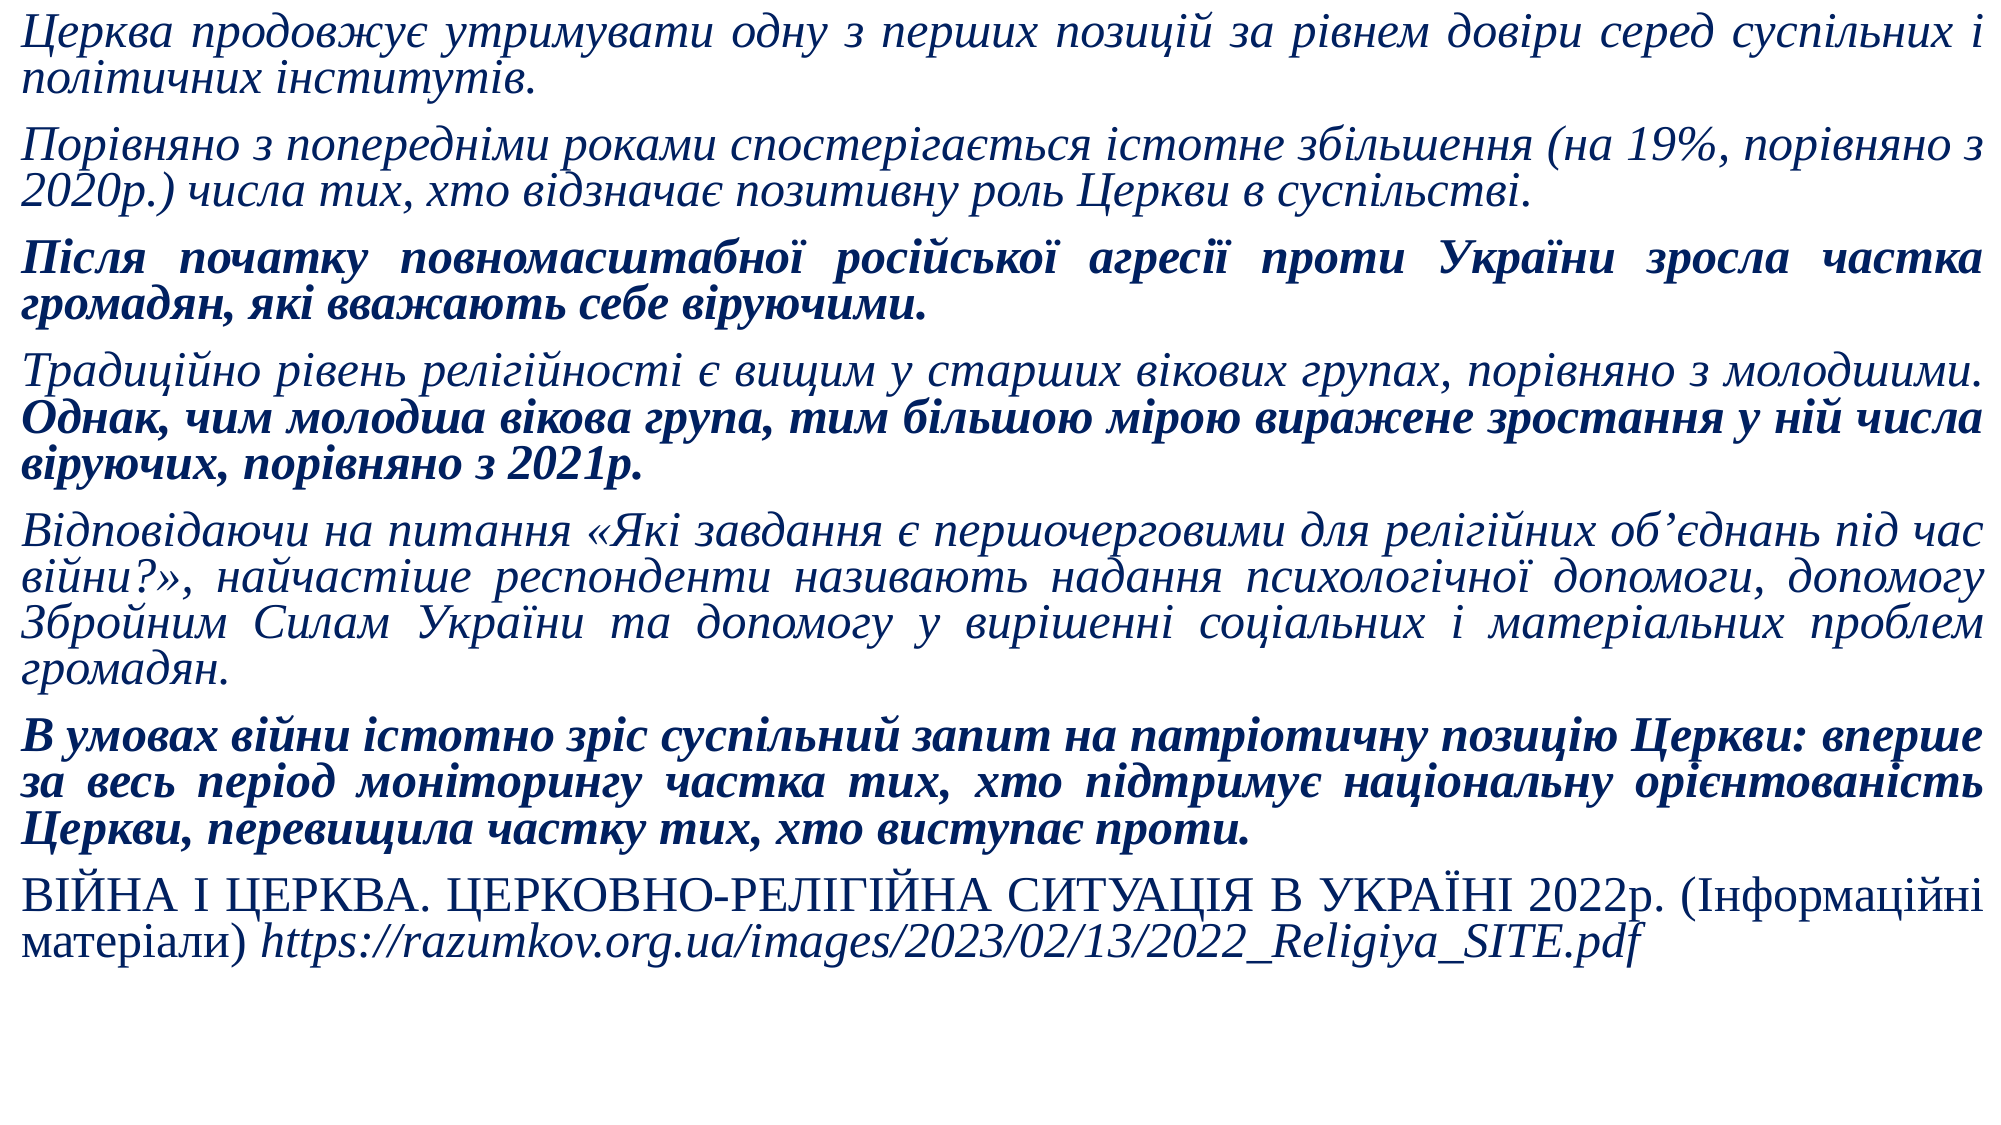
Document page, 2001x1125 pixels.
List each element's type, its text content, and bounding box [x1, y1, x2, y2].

list Церква продовжує утримувати одну з перших позицій за рівнем довіри серед суспільних і політичних інститутів. Порівняно з попередніми роками спостерігається істотне збільшення (на 19%, порівняно з 2020р.) числа тих, хто відзначає позитивну роль Церкви в суспільстві. Після початку повномасштабної російської агресії проти України зросла частка громадян, які вважають себе віруючими. Традиційно рівень релігійності є вищим у старших вікових групах, порівняно з молодшими. Однак, чим молодша вікова група, тим більшою мірою виражене зростання у ній числа віруючих, порівняно з 2021р. Відповідаючи на питання «Які завдання є першочерговими для релігійних об’єднань під час війни?», найчастіше респонденти називають надання психологічної допомоги, допомогу Збройним Силам України та допомогу у вирішенні соціальних і матеріальних проблем громадян. В умовах війни істотно зріс суспільний запит на патріотичну позицію Церкви: вперше за весь період моніторингу частка тих, хто підтримує національну орієнтованість Церкви, перевищила частку тих, хто виступає проти. ВІЙНА І ЦЕРКВА. ЦЕРКОВНО-РЕЛІГІЙНА СИТУАЦІЯ В УКРАЇНІ 2022р. (Інформаційні матеріали) https://razumkov.org.ua/images/2023/02/13/2022_Religiya_SITE.pdf [6, 2, 2000, 1125]
